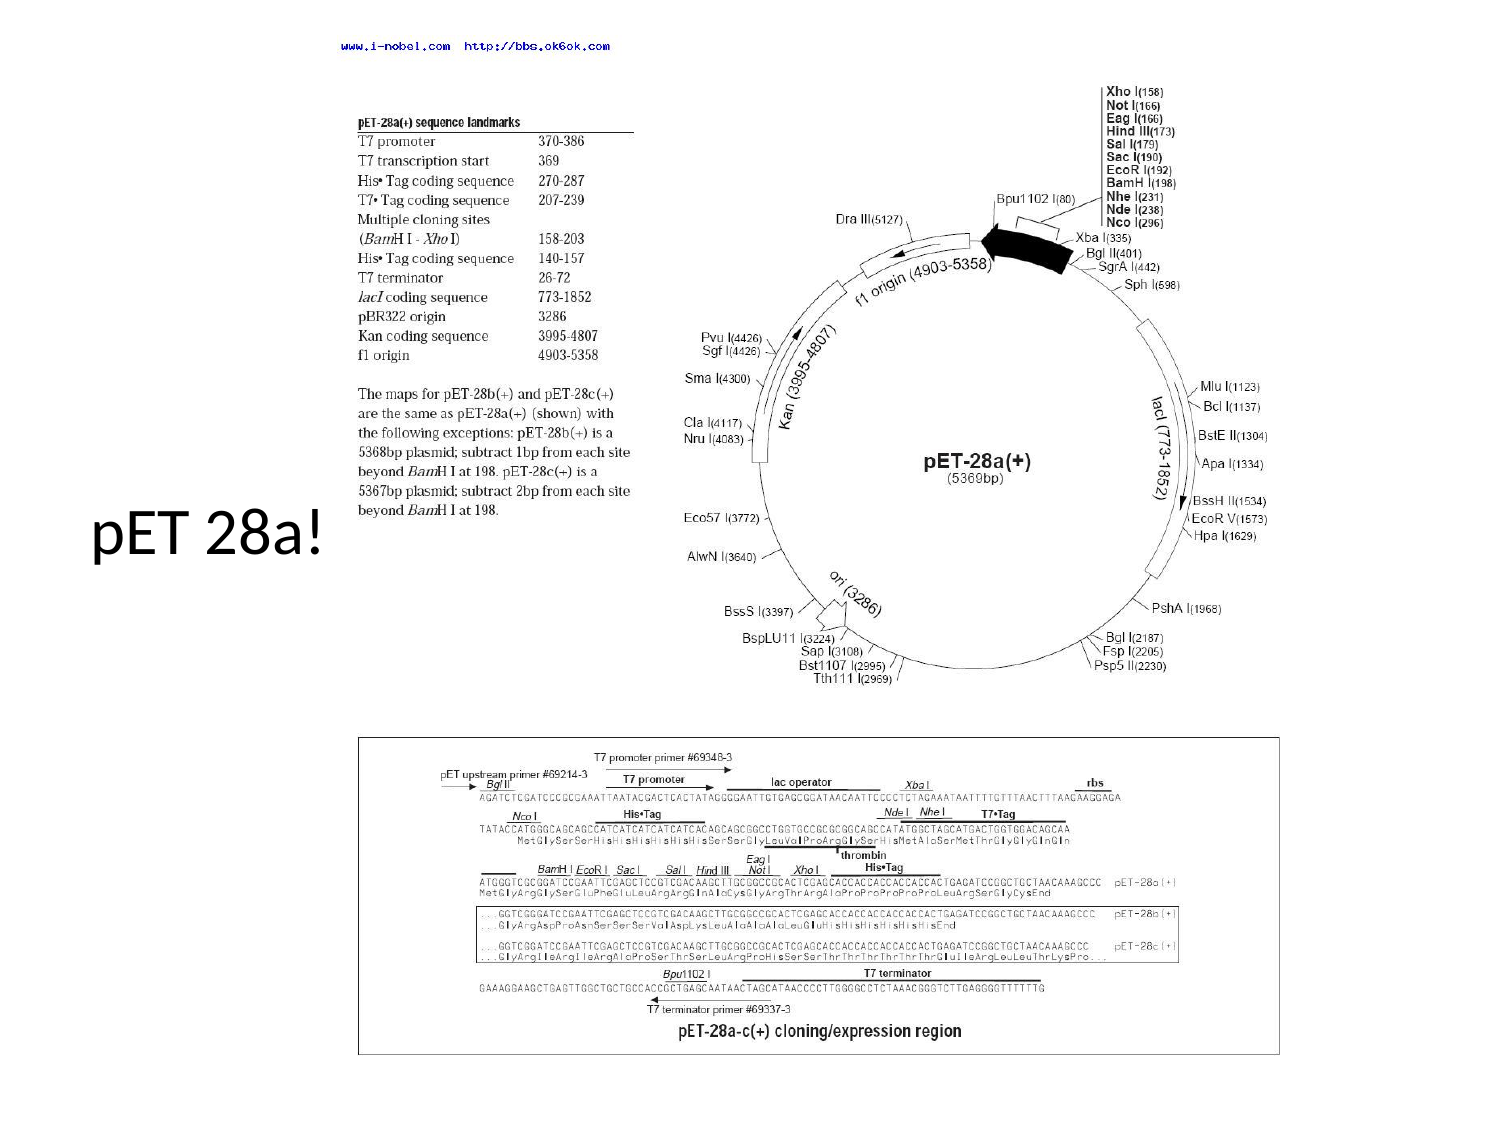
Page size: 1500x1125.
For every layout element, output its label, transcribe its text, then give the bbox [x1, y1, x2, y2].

title pET 28a! [75, 425, 337, 630]
picture [337, 35, 1317, 1063]
